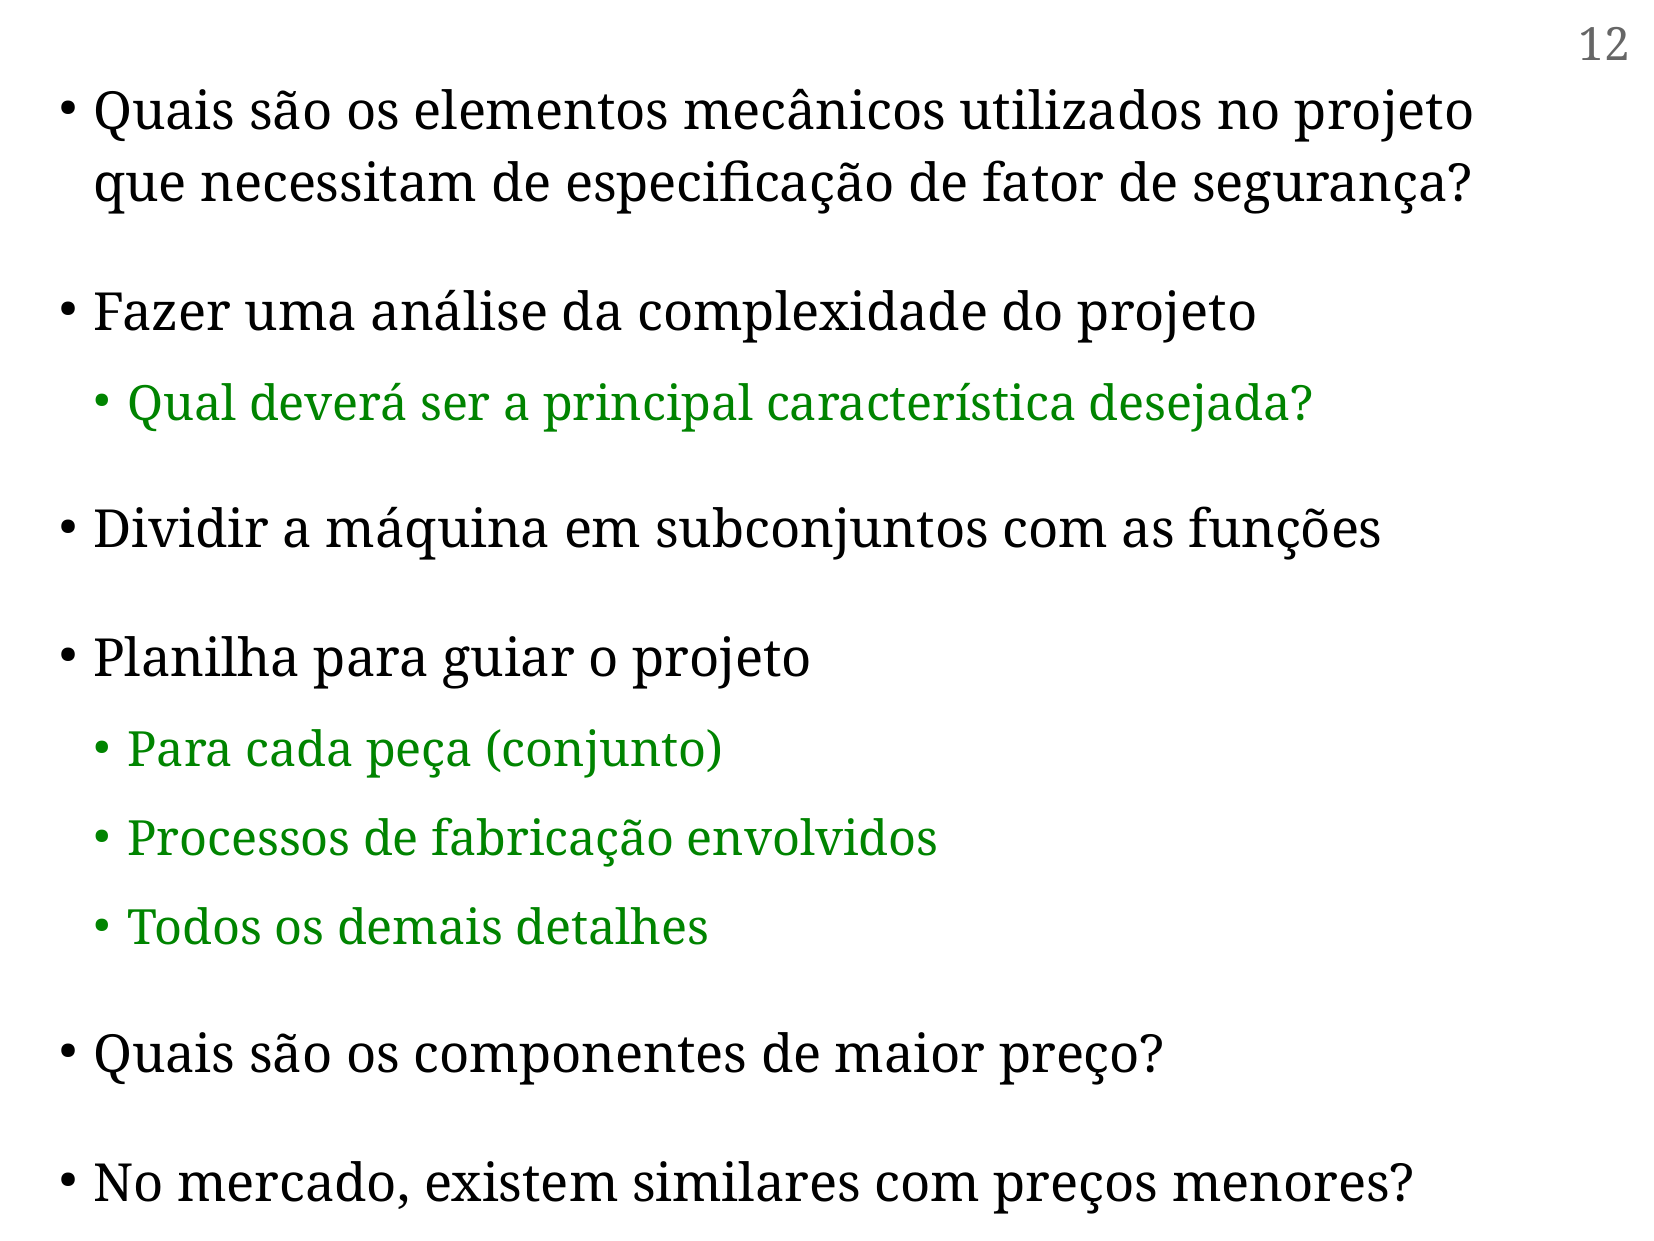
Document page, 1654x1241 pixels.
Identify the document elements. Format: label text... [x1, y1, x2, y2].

list Quais são os elementos mecânicos utilizados no projeto que necessitam de especificação de fator de segurança? Fazer uma análise da complexidade do projeto Qual deverá ser a principal característica desejada? Dividir a máquina em subconjuntos com as funções Planilha para guiar o projeto Para cada peça (conjunto) Processos de fabricação envolvidos Todos os demais detalhes Quais são os componentes de maior preço? No mercado, existem similares com preços menores? [59, 73, 1595, 1226]
